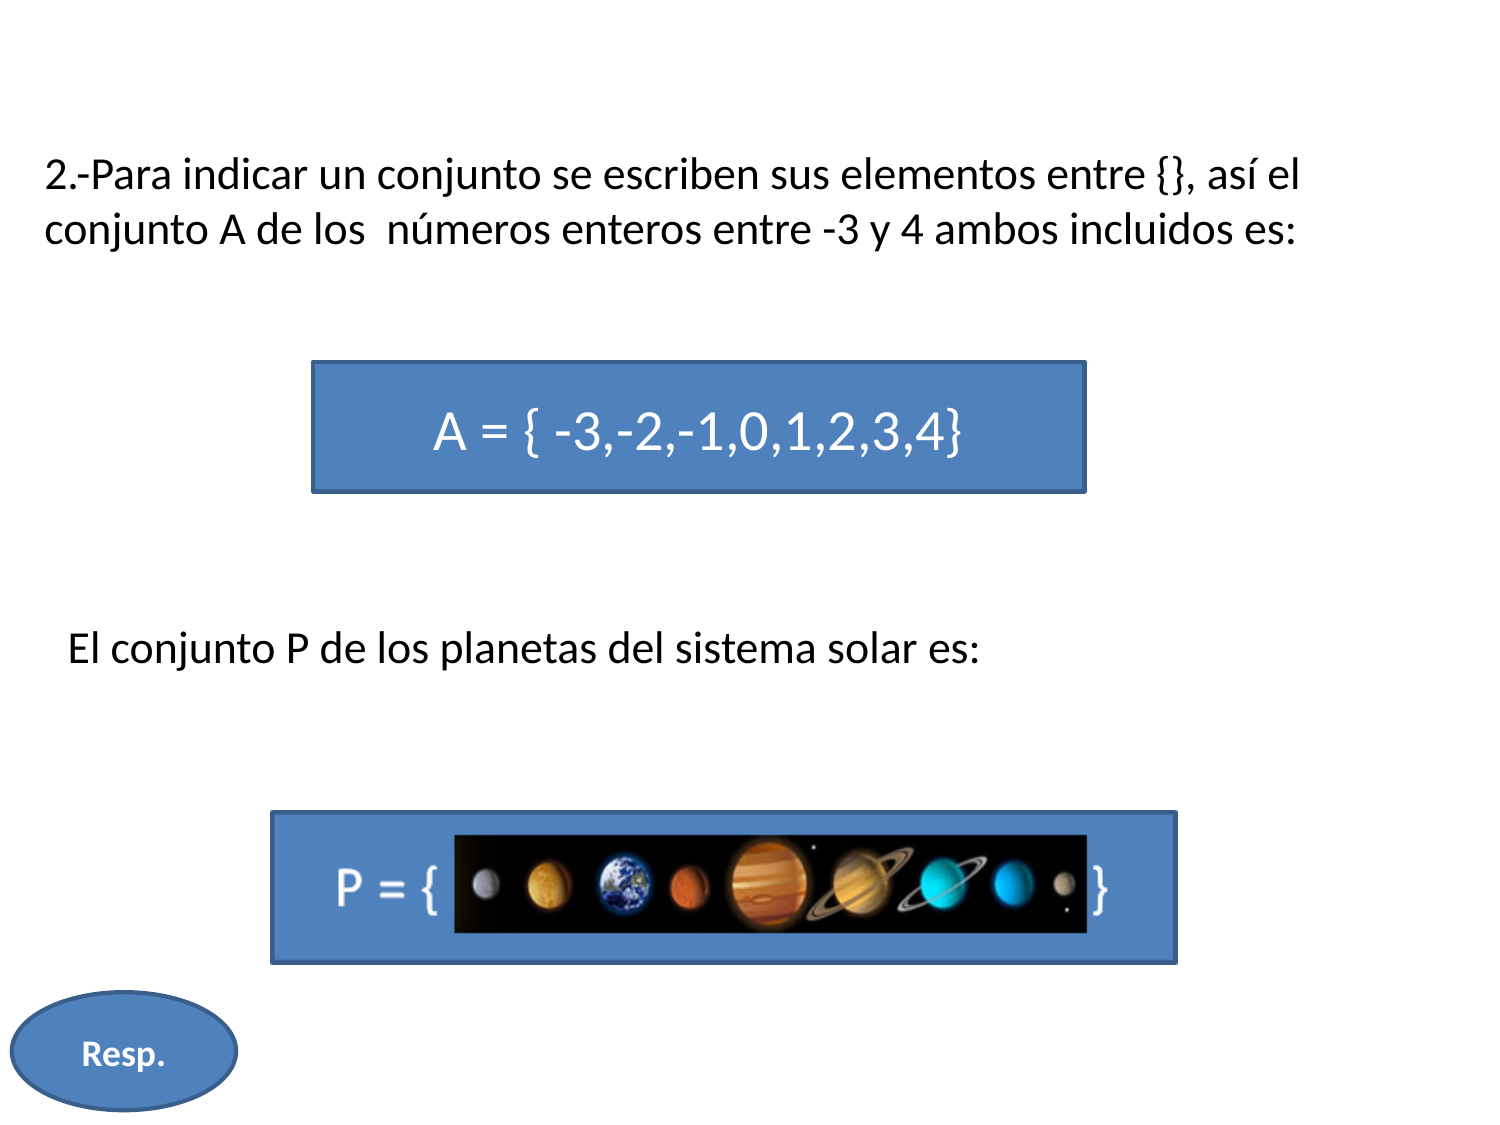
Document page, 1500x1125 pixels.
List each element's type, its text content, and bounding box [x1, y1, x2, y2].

picture [270, 810, 1178, 965]
title 2.-Para indicar un conjunto se escriben sus elementos entre {}, así el conjunto A de los números enteros entre -3 y 4 ambos incluidos es: [29, 78, 1483, 320]
text_box A = { -3,-2,-1,0,1,2,3,4} [312, 361, 1085, 492]
text_box El conjunto P de los planetas del sistema solar es: [53, 609, 1395, 680]
text_box Resp. [11, 992, 237, 1111]
